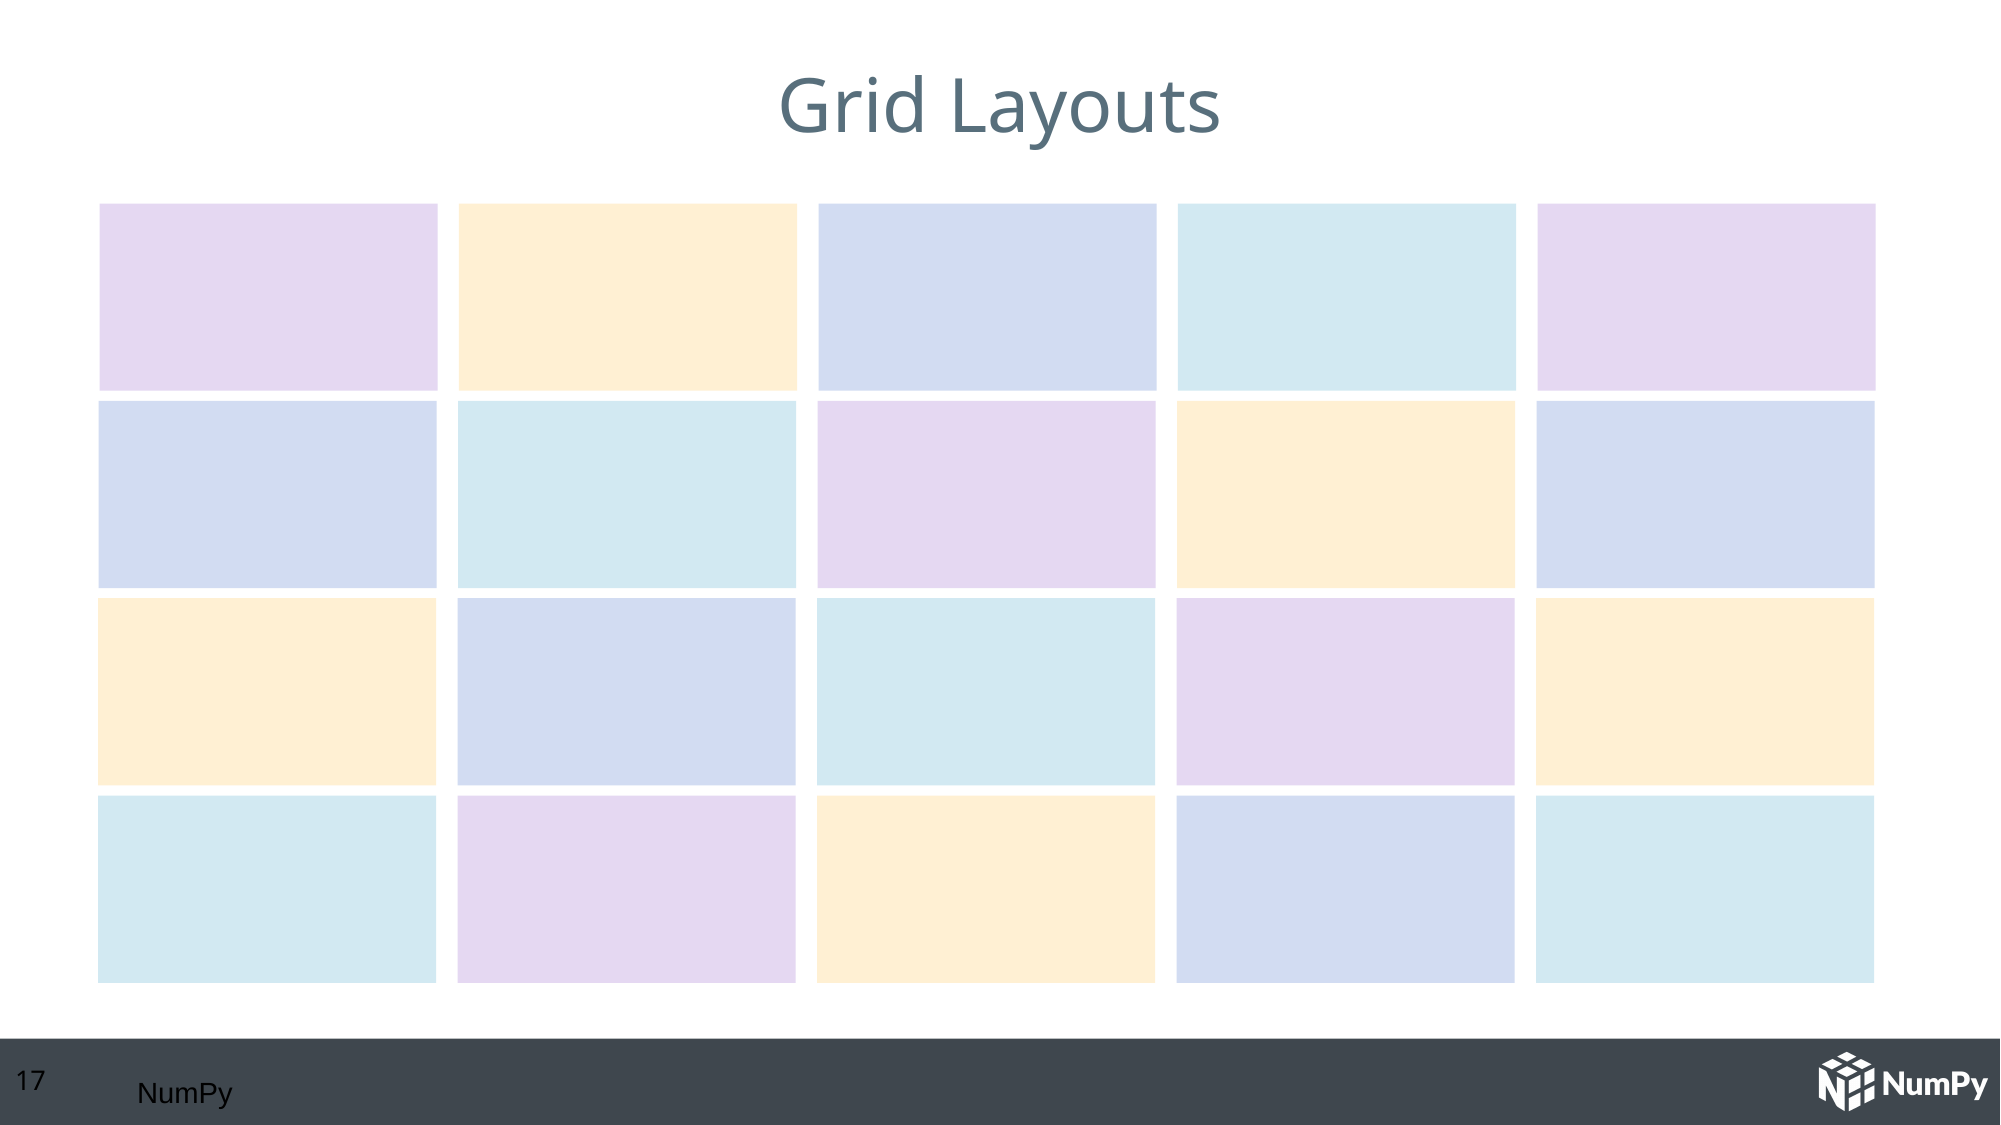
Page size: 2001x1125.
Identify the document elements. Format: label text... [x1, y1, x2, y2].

picture [1807, 1038, 2000, 1125]
text_box [1536, 795, 1875, 983]
text_box [1537, 203, 1876, 391]
text_box [458, 203, 798, 391]
text_box [817, 400, 1156, 589]
footer NumPy [122, 1058, 1055, 1125]
text_box [98, 598, 437, 786]
text_box [1536, 400, 1875, 589]
title Grid Layouts [0, 0, 2000, 218]
text_box [818, 203, 1157, 391]
text_box [817, 598, 1156, 786]
text_box [1176, 795, 1515, 983]
text_box [1536, 598, 1875, 786]
text_box [1176, 598, 1515, 786]
slide_number <number> [0, 1038, 121, 1125]
text_box [457, 795, 796, 983]
text_box [99, 203, 438, 391]
text_box [458, 400, 797, 589]
text_box [457, 598, 796, 786]
text_box [98, 400, 437, 589]
text_box [1177, 400, 1516, 589]
text_box [817, 795, 1156, 983]
text_box [1177, 203, 1517, 391]
text_box [98, 795, 437, 983]
